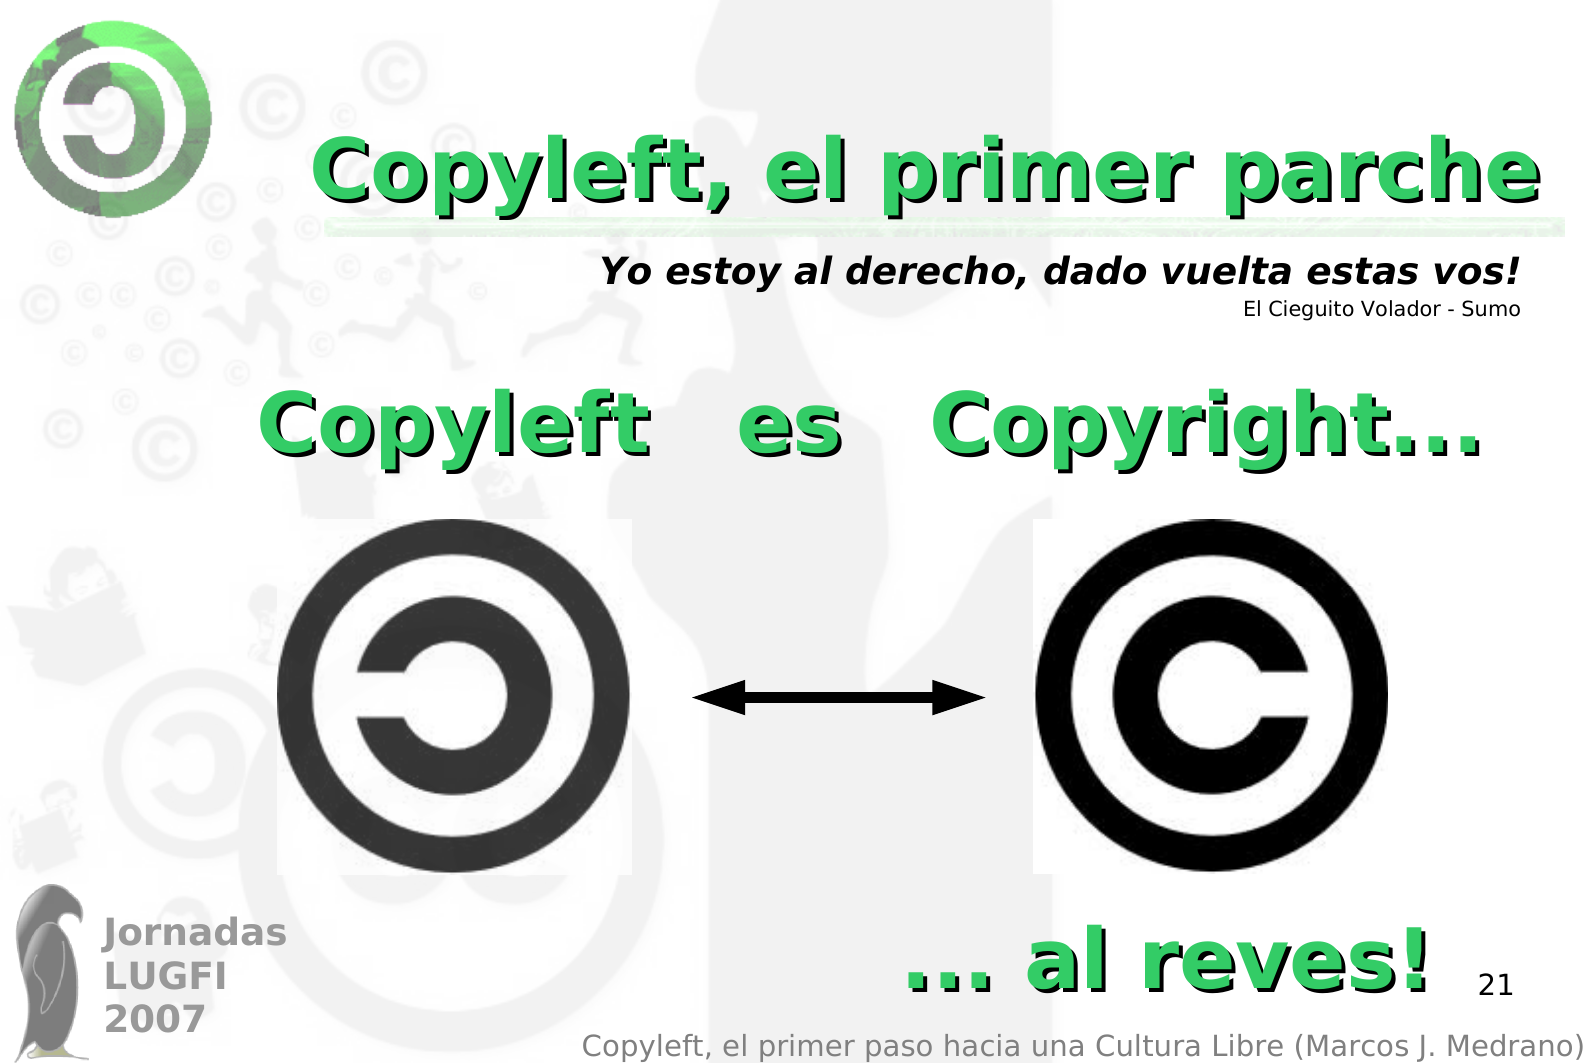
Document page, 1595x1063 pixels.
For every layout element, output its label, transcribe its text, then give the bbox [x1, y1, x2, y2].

text_box Copyleft, el primer parche [295, 114, 1589, 233]
text_box Copyleft es Copyright... [242, 324, 1595, 502]
picture [1033, 519, 1388, 875]
text_box El Cieguito Volador - Sumo [1228, 290, 1565, 330]
picture [277, 519, 632, 875]
text_box Yo estoy al derecho, dado vuelta estas vos! [584, 242, 1583, 301]
text_box ... al reves! [885, 903, 1536, 1016]
